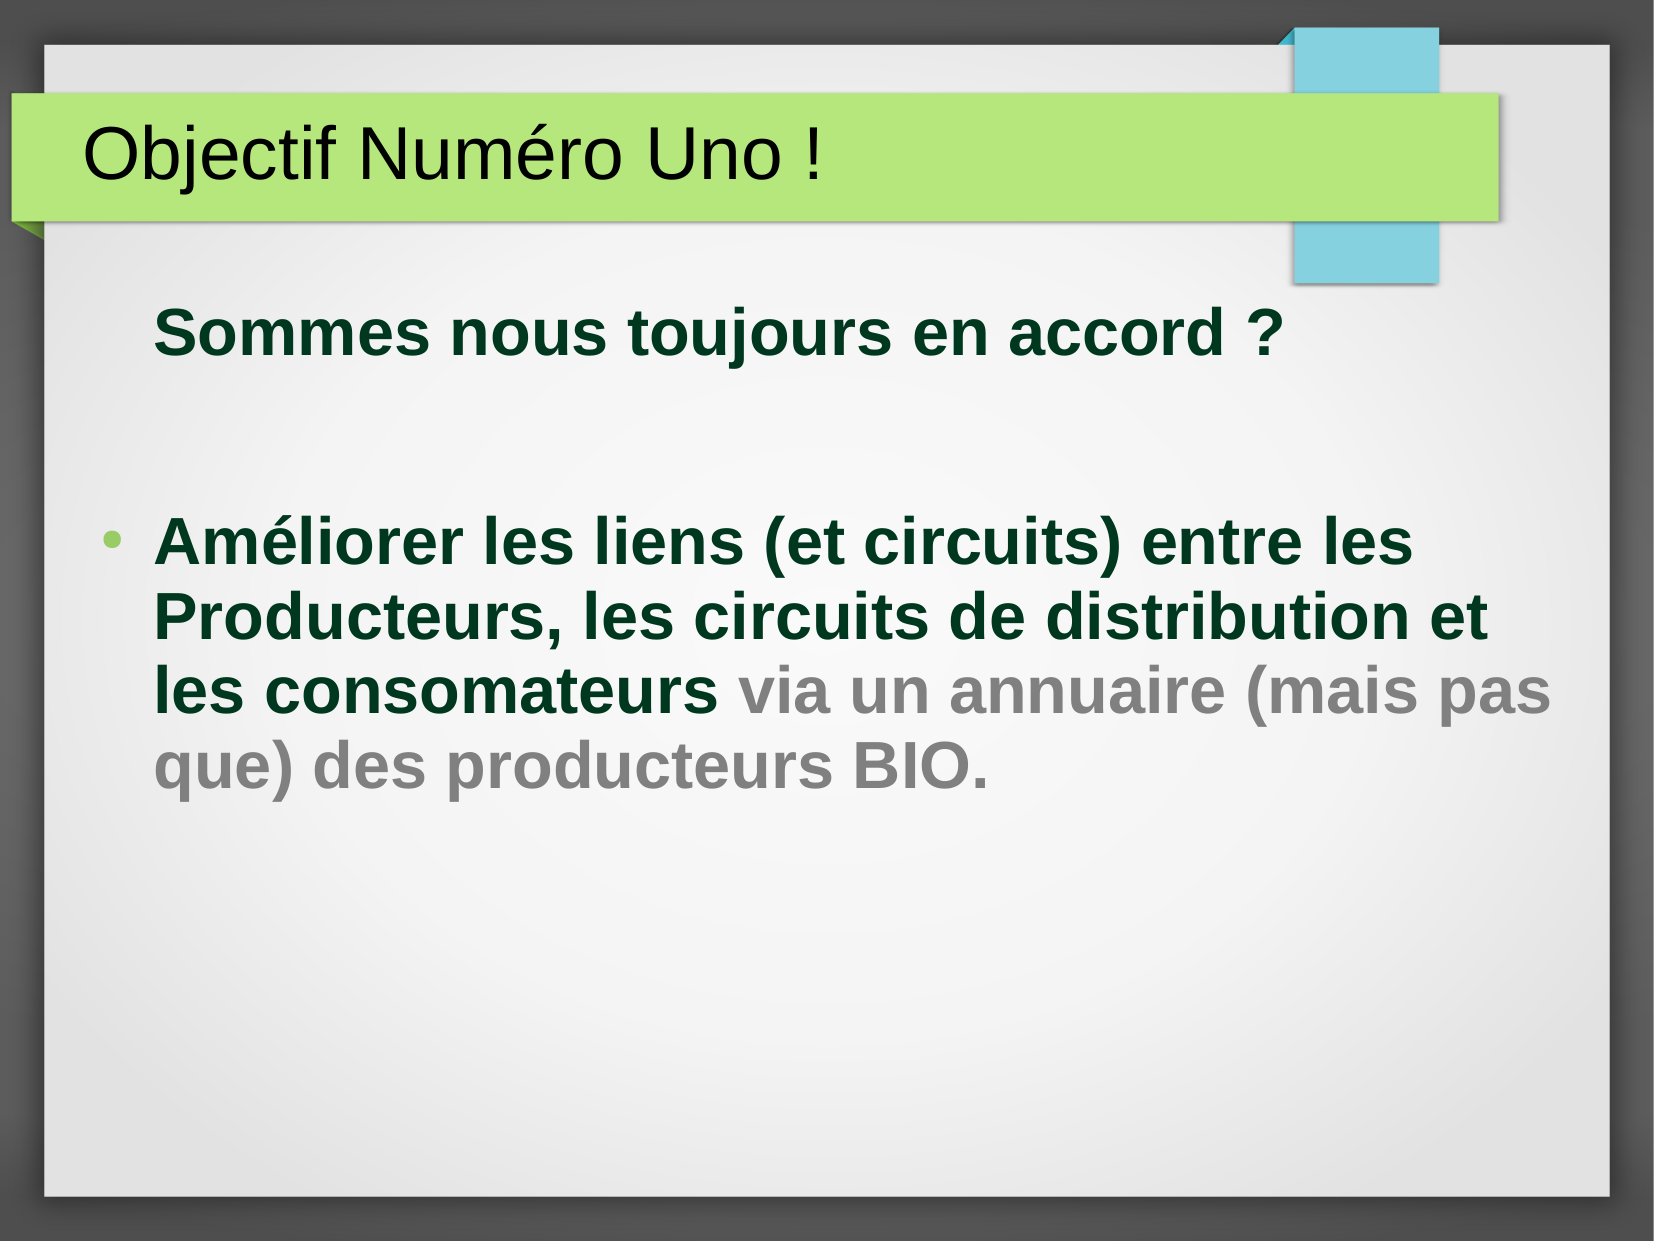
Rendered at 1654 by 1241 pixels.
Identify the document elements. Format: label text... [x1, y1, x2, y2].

list Sommes nous toujours en accord ? Améliorer les liens (et circuits) entre les Producteurs, les circuits de distribution et les consomateurs via un annuaire (mais pas que) des producteurs BIO. [82, 295, 1571, 1015]
title Objectif Numéro Uno ! [82, 94, 1264, 213]
picture [0, 0, 1654, 1241]
